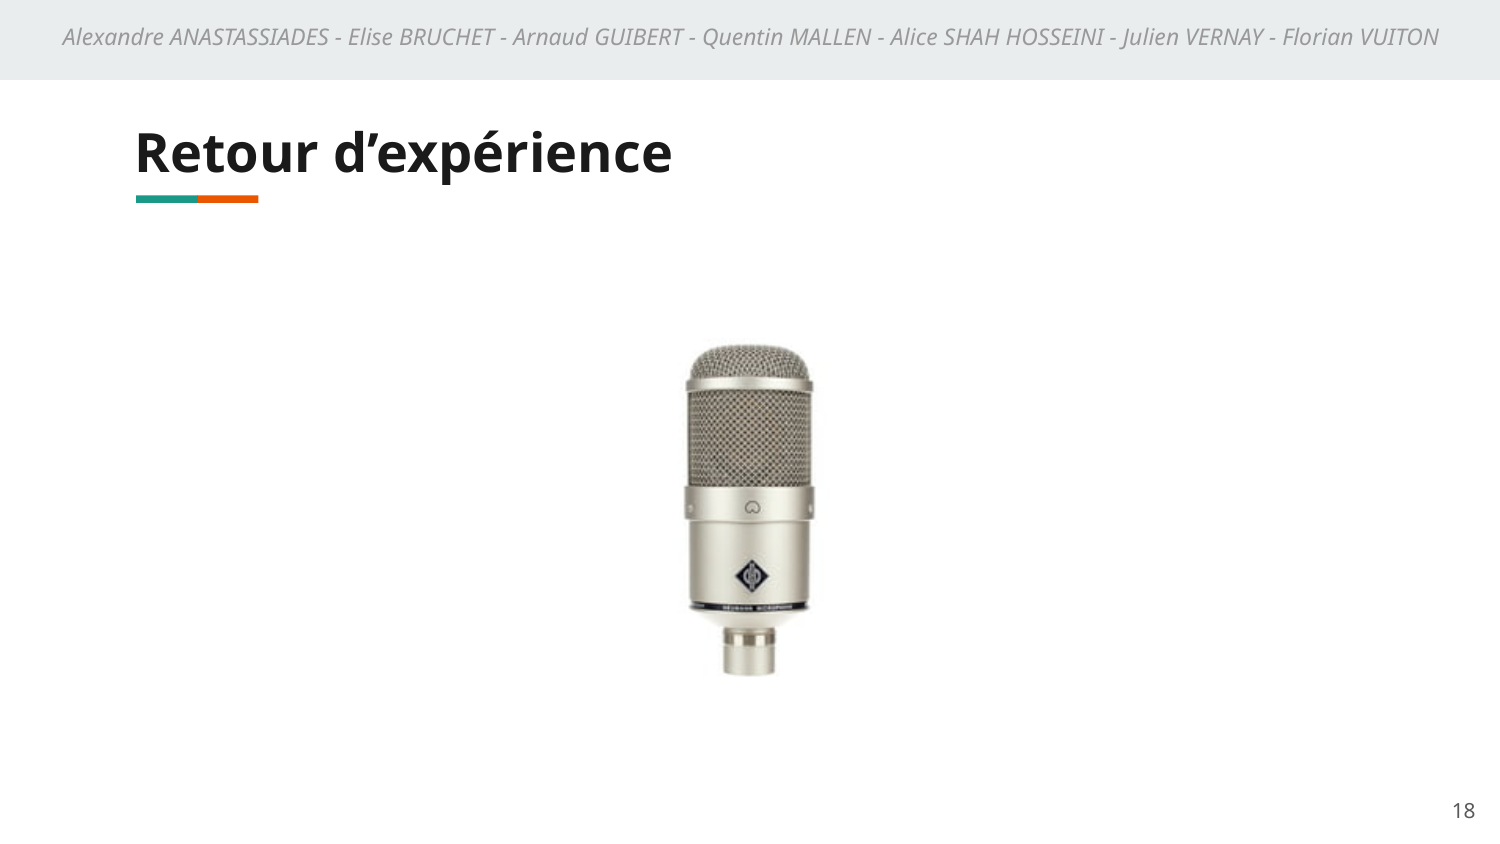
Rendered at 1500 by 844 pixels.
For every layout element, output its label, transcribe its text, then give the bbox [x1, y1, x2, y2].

slide_number <numéro> [1400, 779, 1491, 844]
text_box Alexandre ANASTASSIADES - Elise BRUCHET - Arnaud GUIBERT - Quentin MALLEN - Alice SHAH HOSSEINI - Julien VERNAY - Florian VUITON [11, 7, 1493, 67]
picture [554, 338, 946, 683]
title Retour d’expérience [119, 103, 1381, 192]
